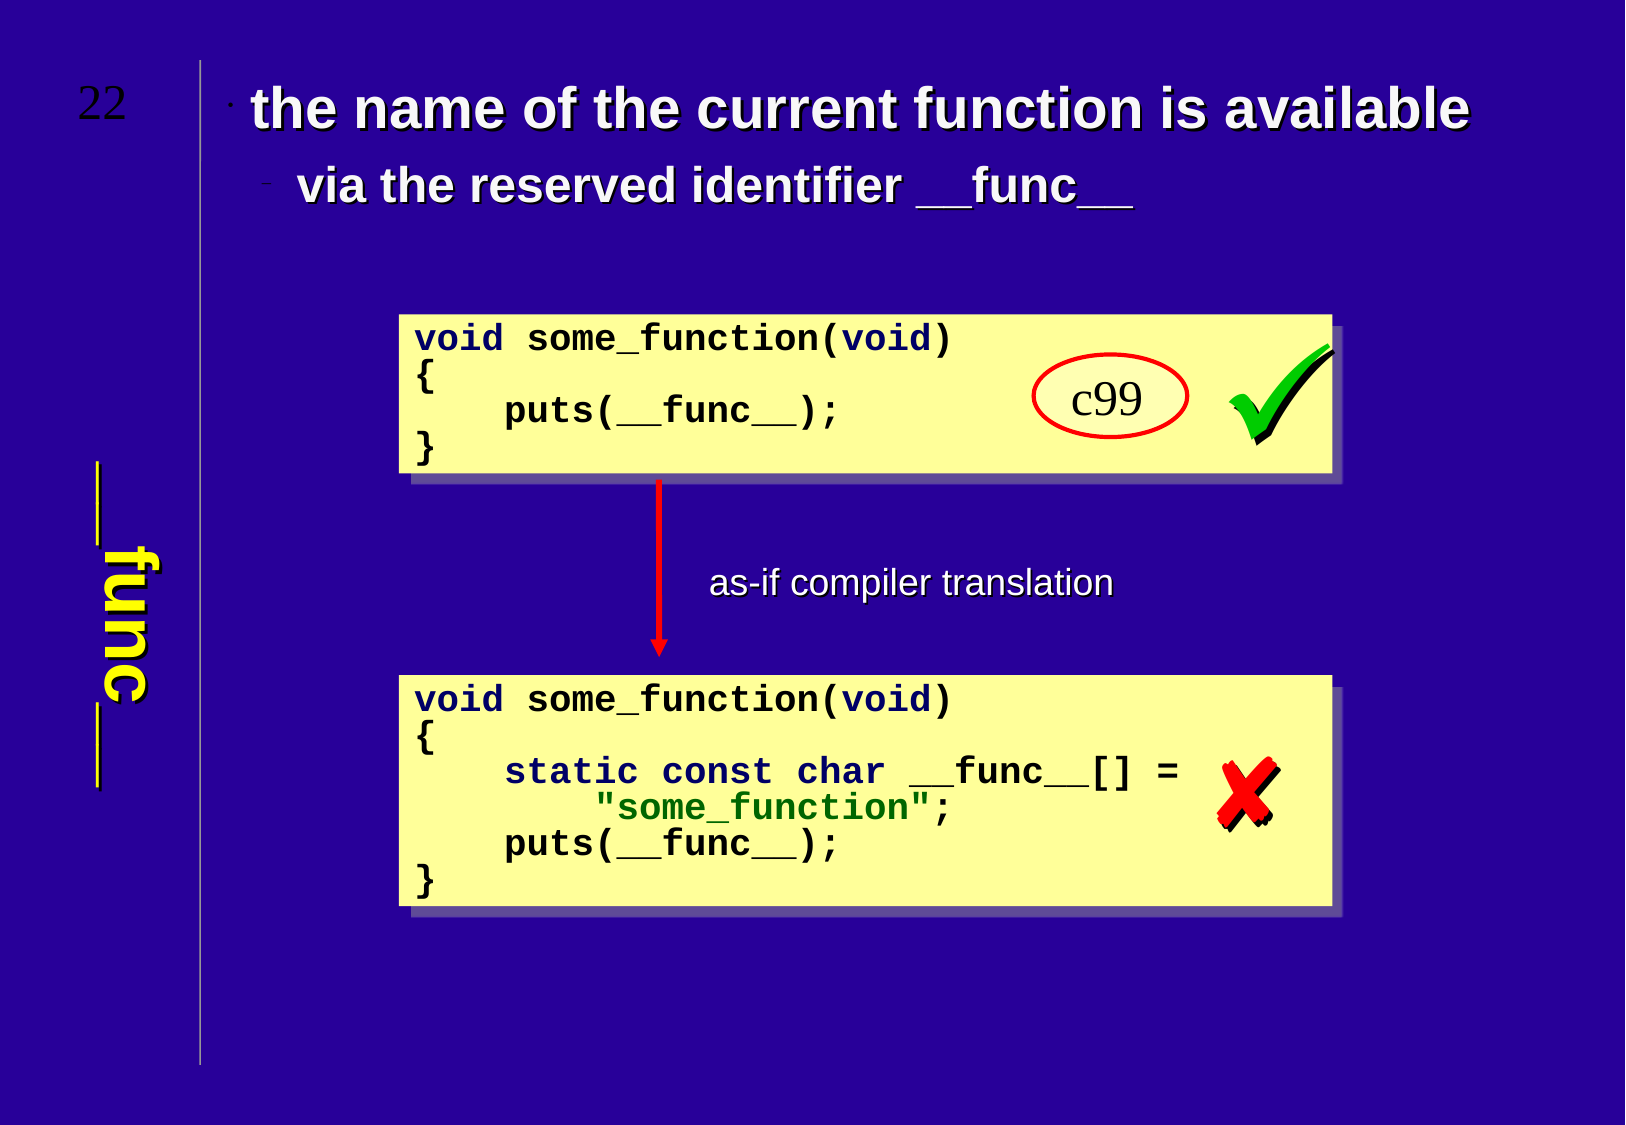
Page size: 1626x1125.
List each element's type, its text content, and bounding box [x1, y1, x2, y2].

text_box  [1190, 704, 1393, 869]
text_box void some_function(void) { static const char __func__[] = "some_function"; puts(__func__); } [398, 675, 1333, 907]
text_box  [1202, 302, 1392, 498]
text_box c99 [1033, 354, 1188, 438]
list the name of the current function is available via the reserved identifier __func__ [212, 62, 1550, 1063]
text_box as-if compiler translation [694, 550, 1215, 611]
title __func__ [50, 187, 188, 1063]
text_box void some_function(void) { puts(__func__); } [398, 314, 1202, 474]
